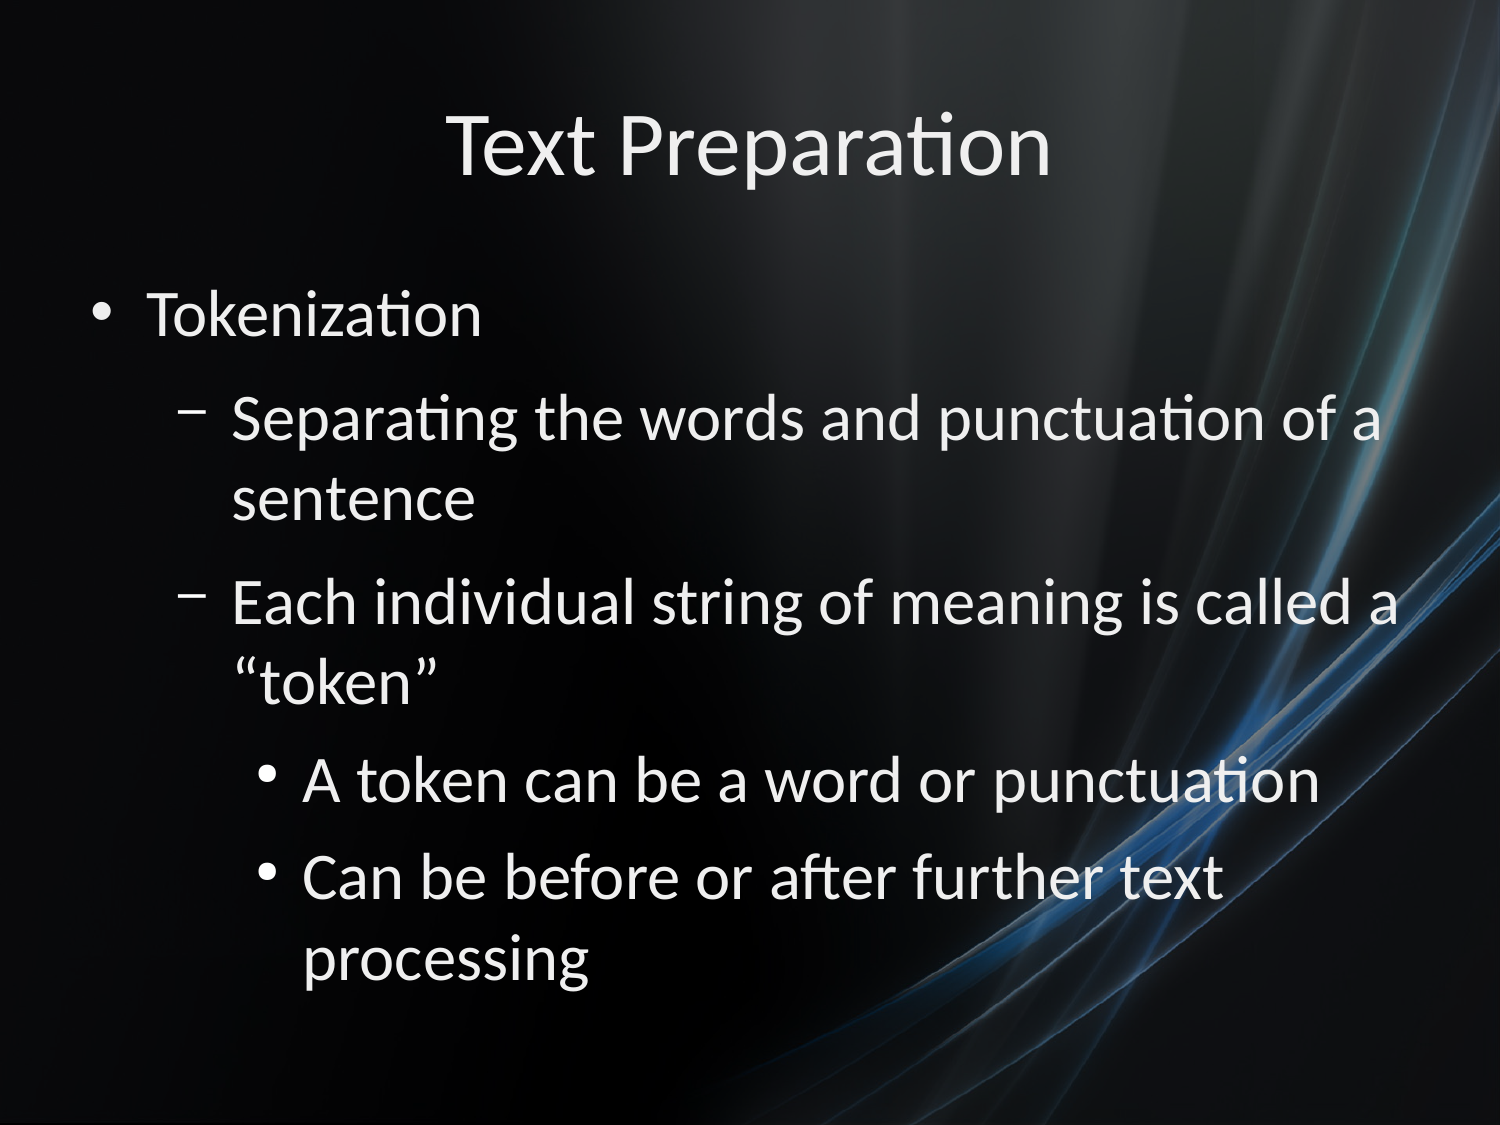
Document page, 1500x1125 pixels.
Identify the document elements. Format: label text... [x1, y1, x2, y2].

list Tokenization Separating the words and punctuation of a sentence Each individual string of meaning is called a “token” A token can be a word or punctuation Can be before or after further text processing [75, 262, 1425, 1005]
text_box [0, 0, 1500, 1125]
title Text Preparation [75, 45, 1425, 233]
